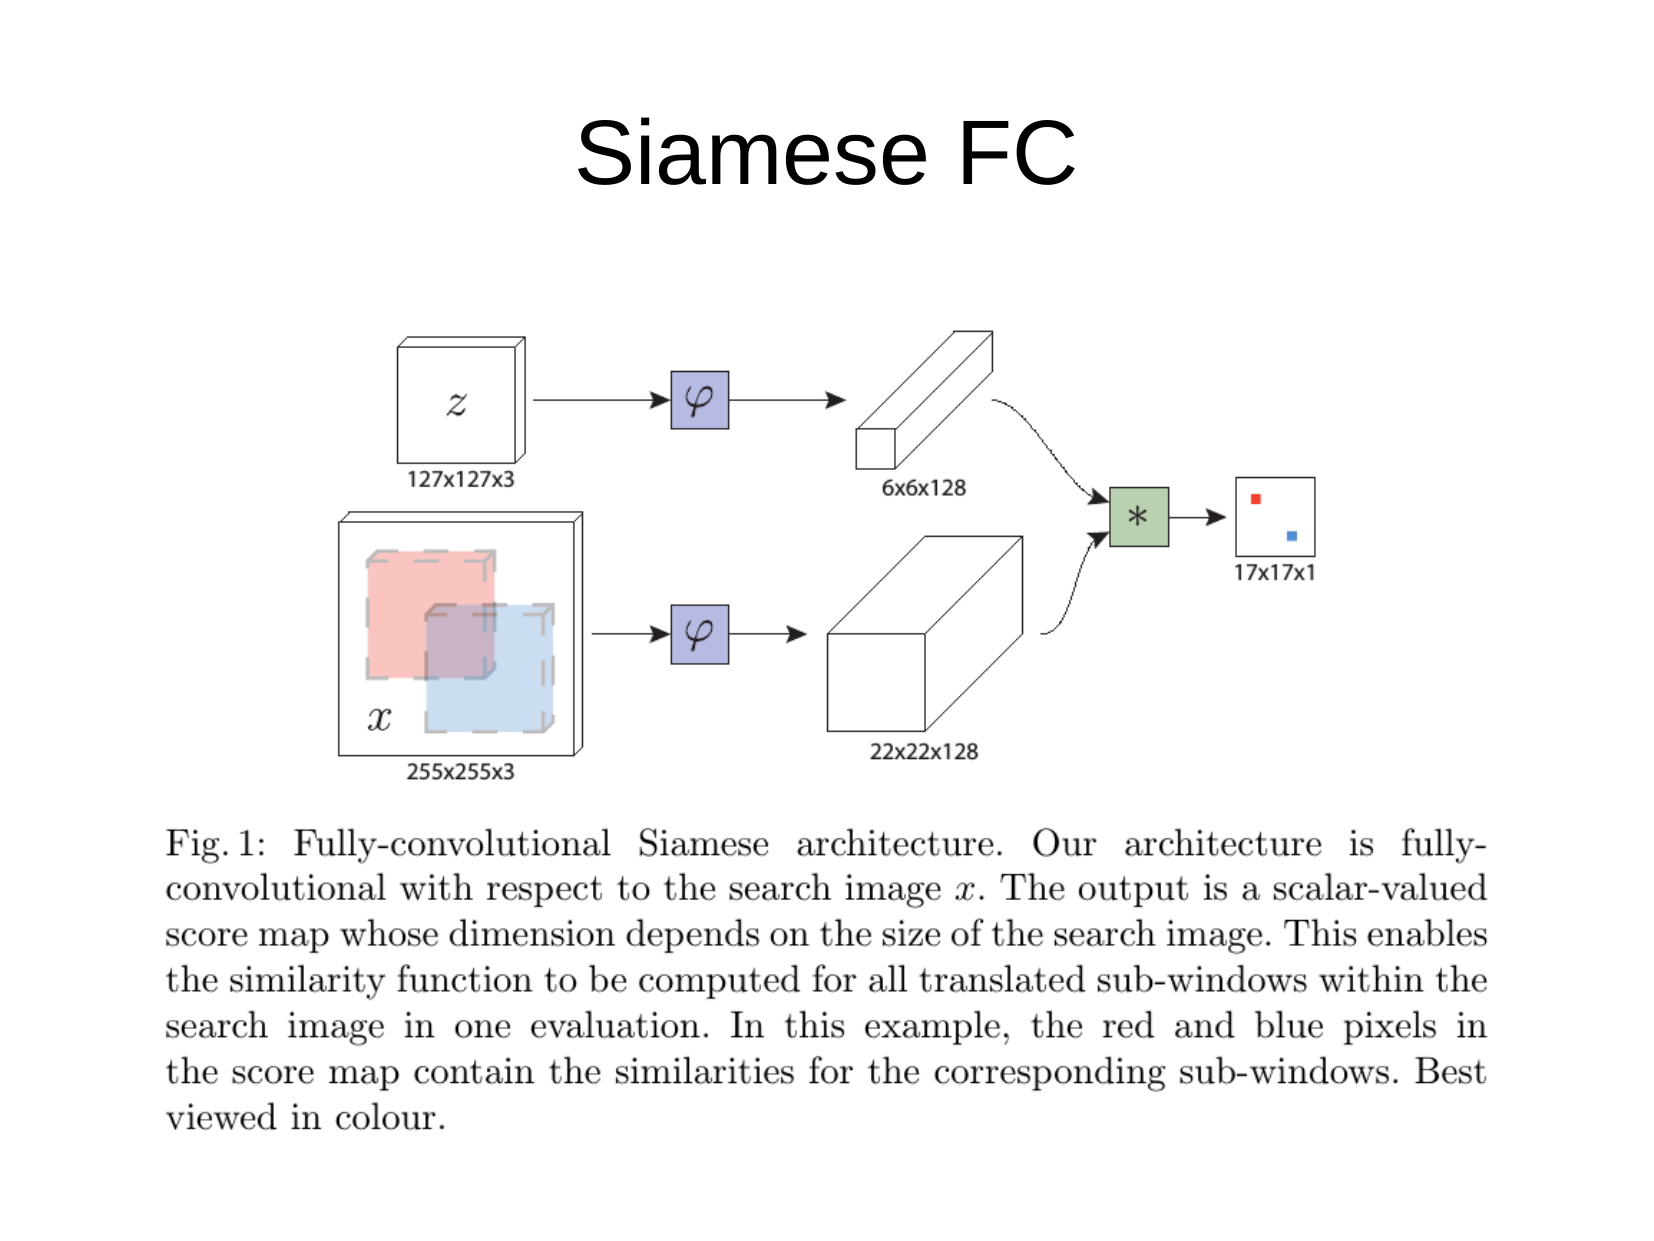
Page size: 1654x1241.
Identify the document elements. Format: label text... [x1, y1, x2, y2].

title Siamese FC [82, 49, 1571, 257]
picture [129, 295, 1528, 1158]
